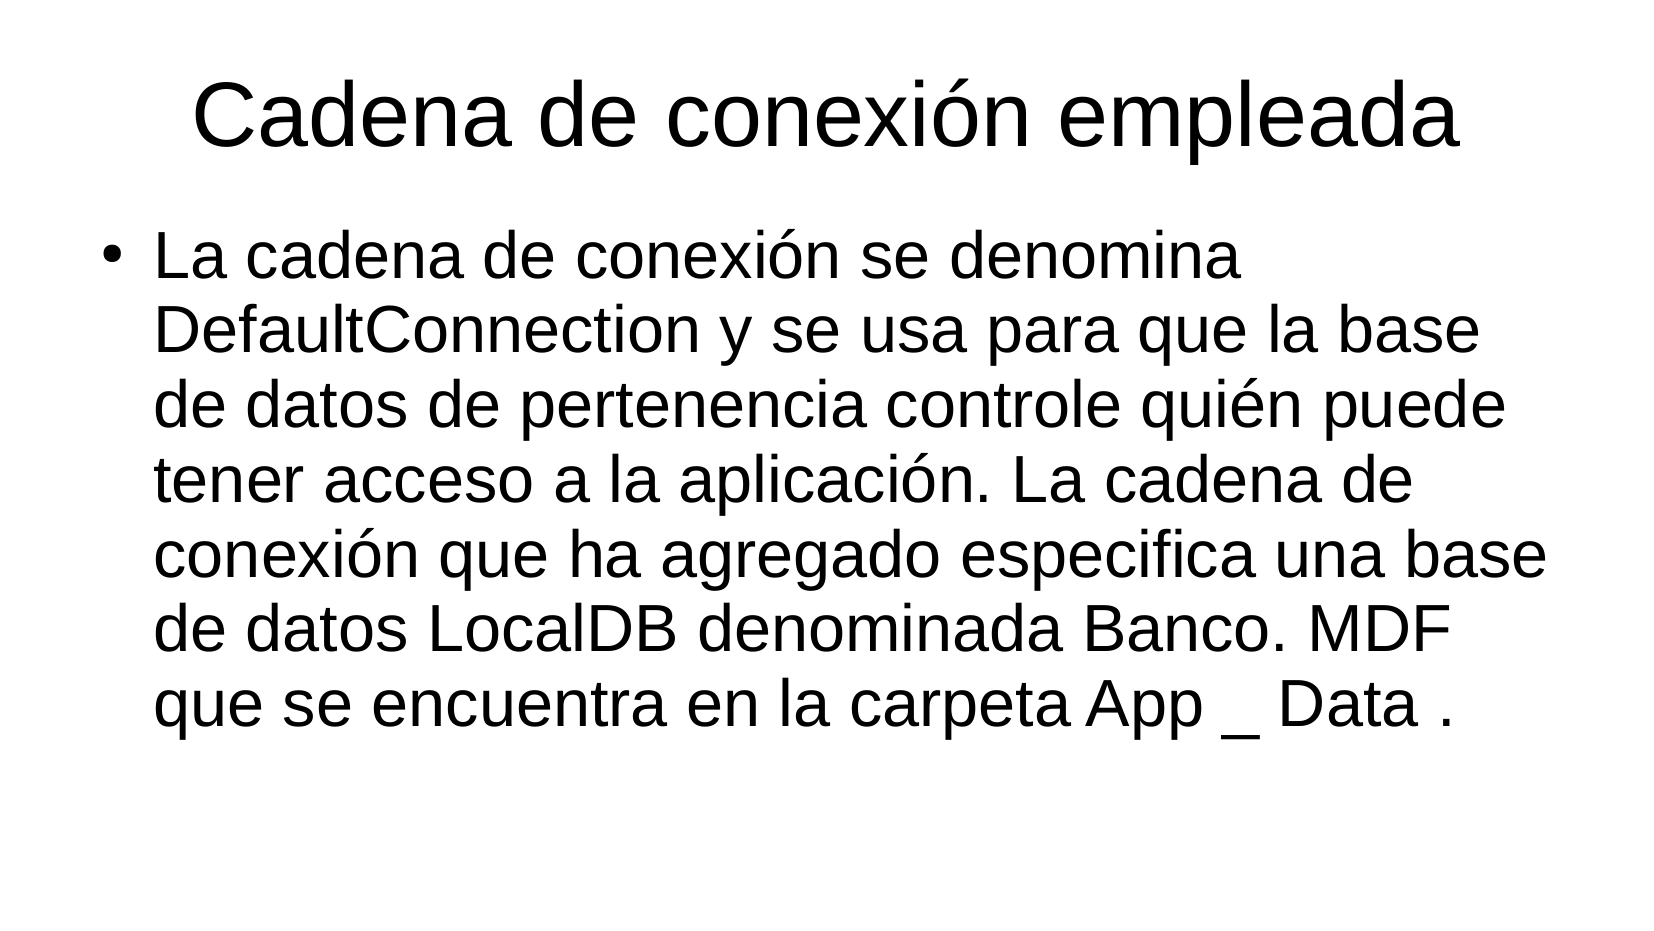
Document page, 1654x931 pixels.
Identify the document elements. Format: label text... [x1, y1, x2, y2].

title Cadena de conexión empleada [82, 37, 1571, 193]
list La cadena de conexión se denomina DefaultConnection y se usa para que la base de datos de pertenencia controle quién puede tener acceso a la aplicación. La cadena de conexión que ha agregado especifica una base de datos LocalDB denominada Banco. MDF que se encuentra en la carpeta App _ Data . [82, 217, 1571, 758]
